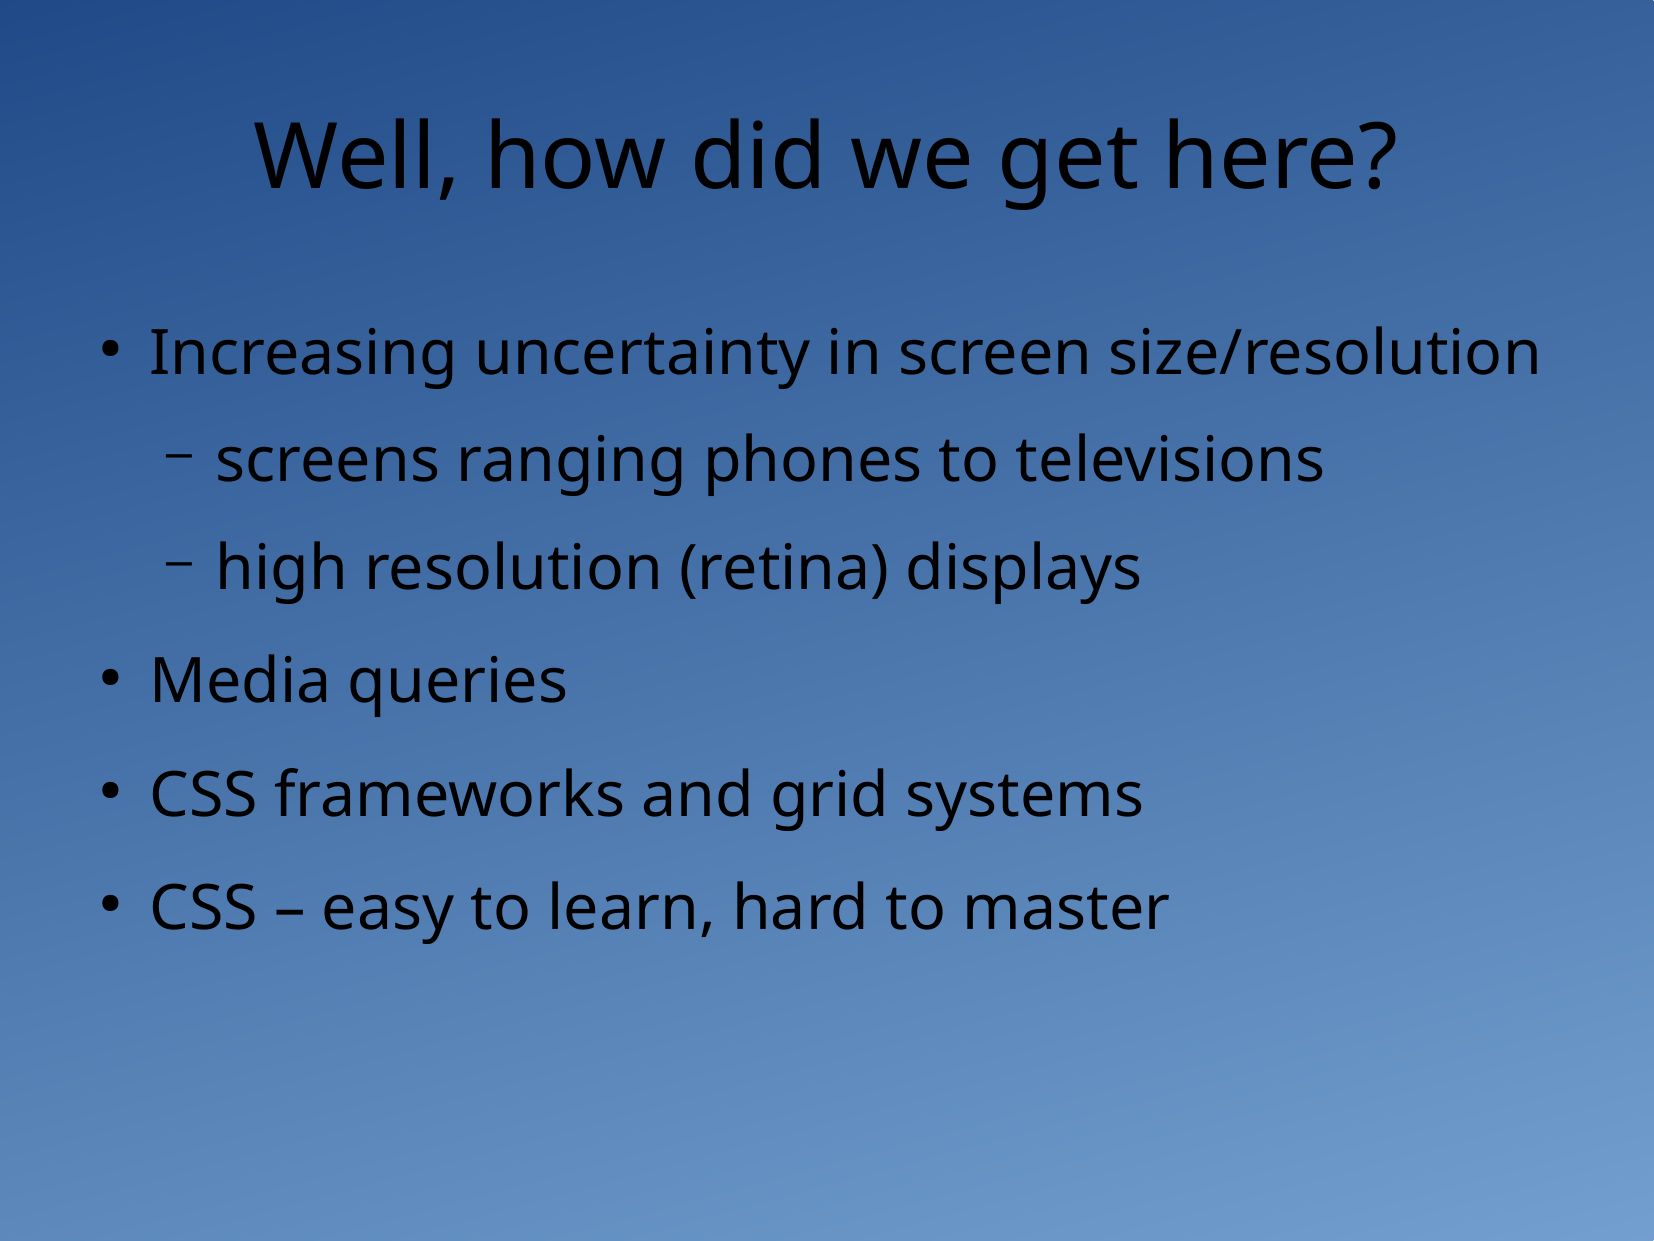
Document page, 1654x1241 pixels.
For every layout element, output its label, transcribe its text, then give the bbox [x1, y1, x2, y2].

title Well, how did we get here? [82, 49, 1571, 257]
list Increasing uncertainty in screen size/resolution screens ranging phones to televisions high resolution (retina) displays Media queries CSS frameworks and grid systems CSS – easy to learn, hard to master [82, 307, 1571, 1027]
